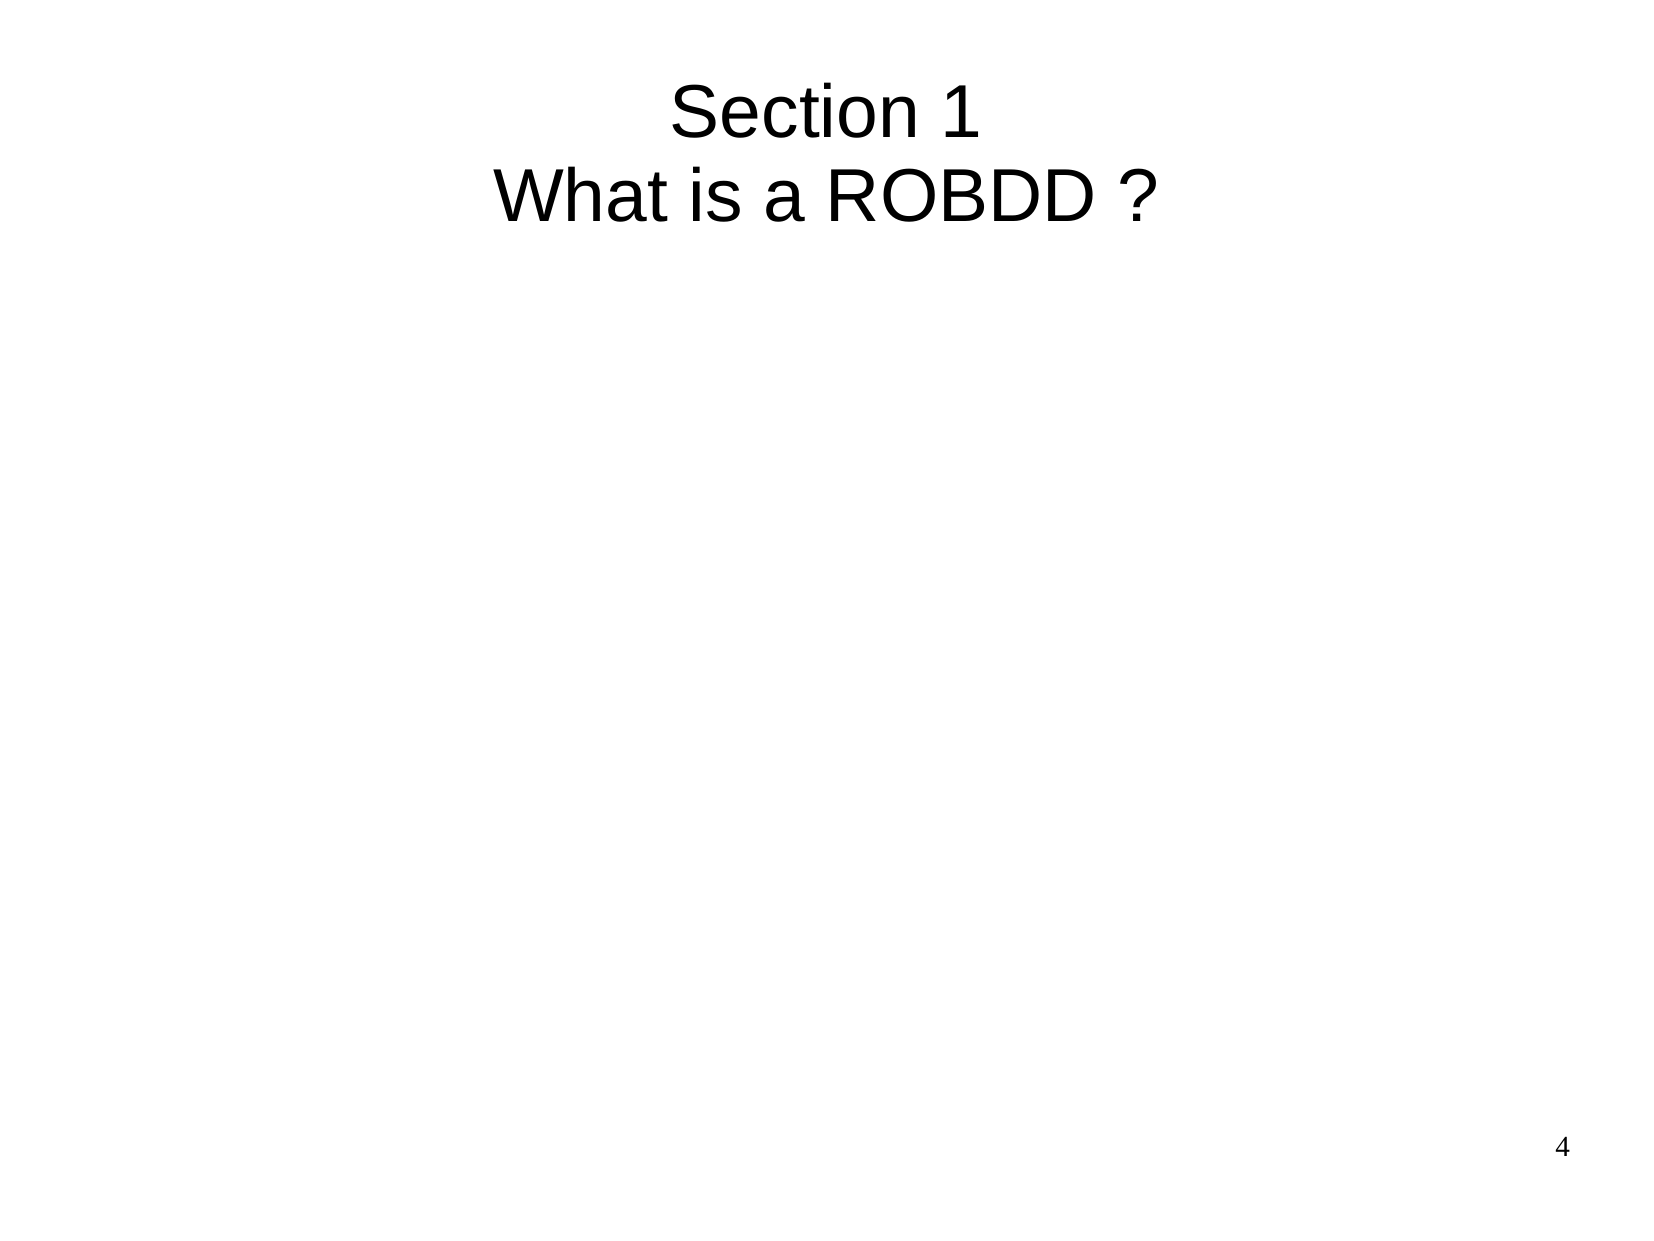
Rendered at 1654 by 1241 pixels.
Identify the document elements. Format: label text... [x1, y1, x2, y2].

title Section 1 What is a ROBDD ? [82, 49, 1571, 257]
